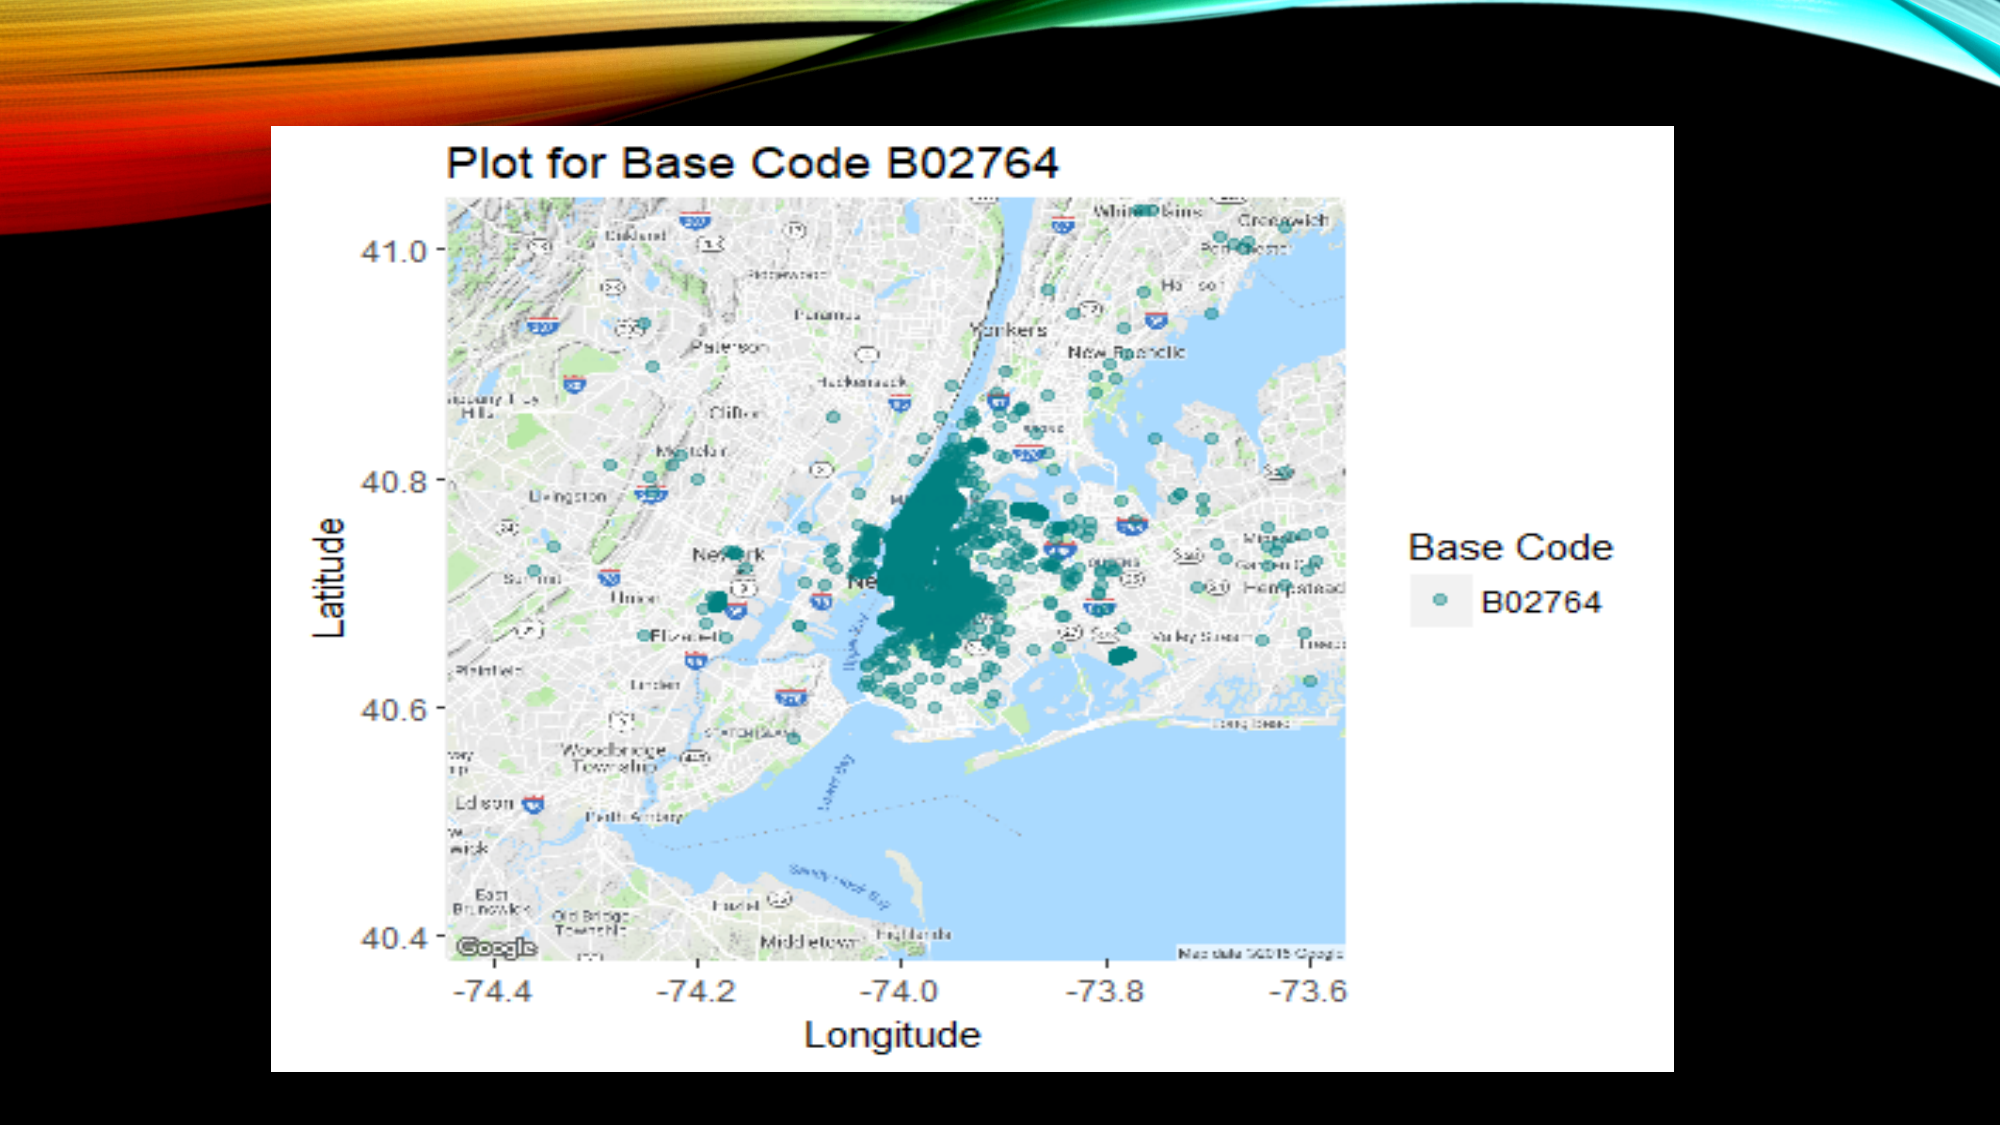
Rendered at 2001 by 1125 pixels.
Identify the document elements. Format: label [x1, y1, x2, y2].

picture [271, 126, 1674, 1072]
